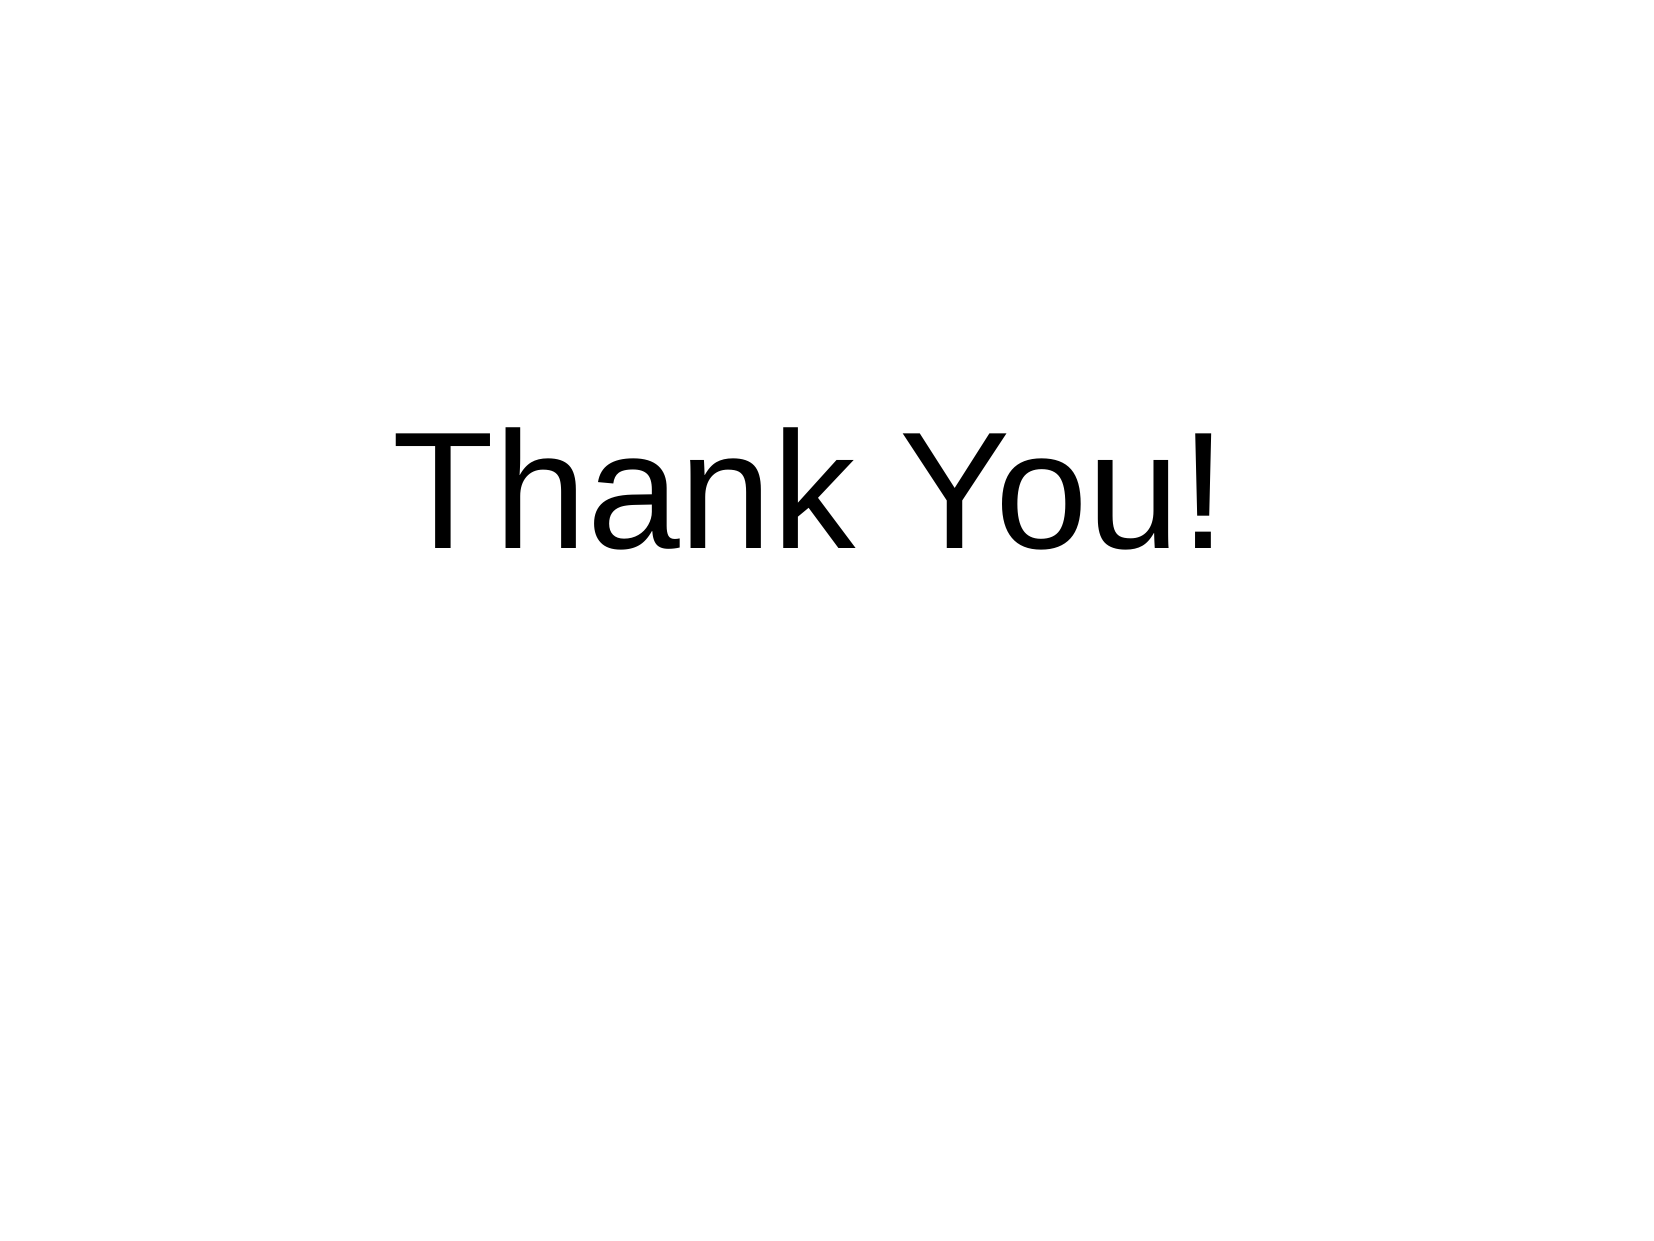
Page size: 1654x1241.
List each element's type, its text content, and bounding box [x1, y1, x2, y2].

text_box Thank You! [377, 389, 1607, 965]
